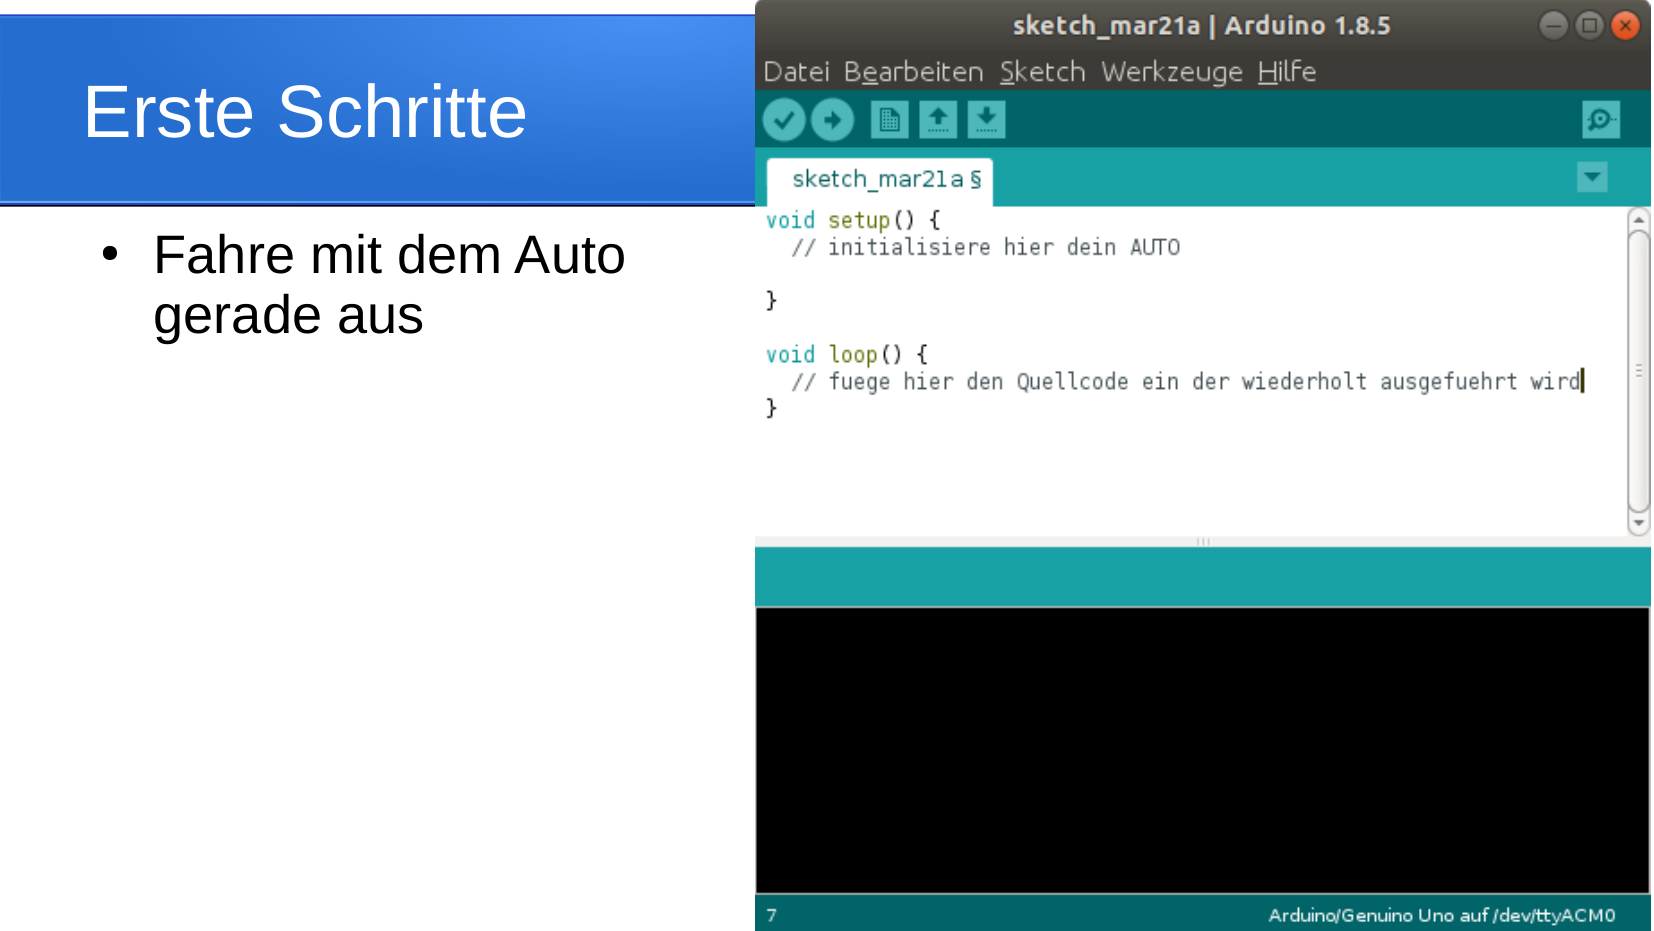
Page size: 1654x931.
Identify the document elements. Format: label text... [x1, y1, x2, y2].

list Fahre mit dem Auto gerade aus [82, 224, 755, 764]
picture [755, 0, 1651, 931]
title Erste Schritte [82, 35, 755, 189]
